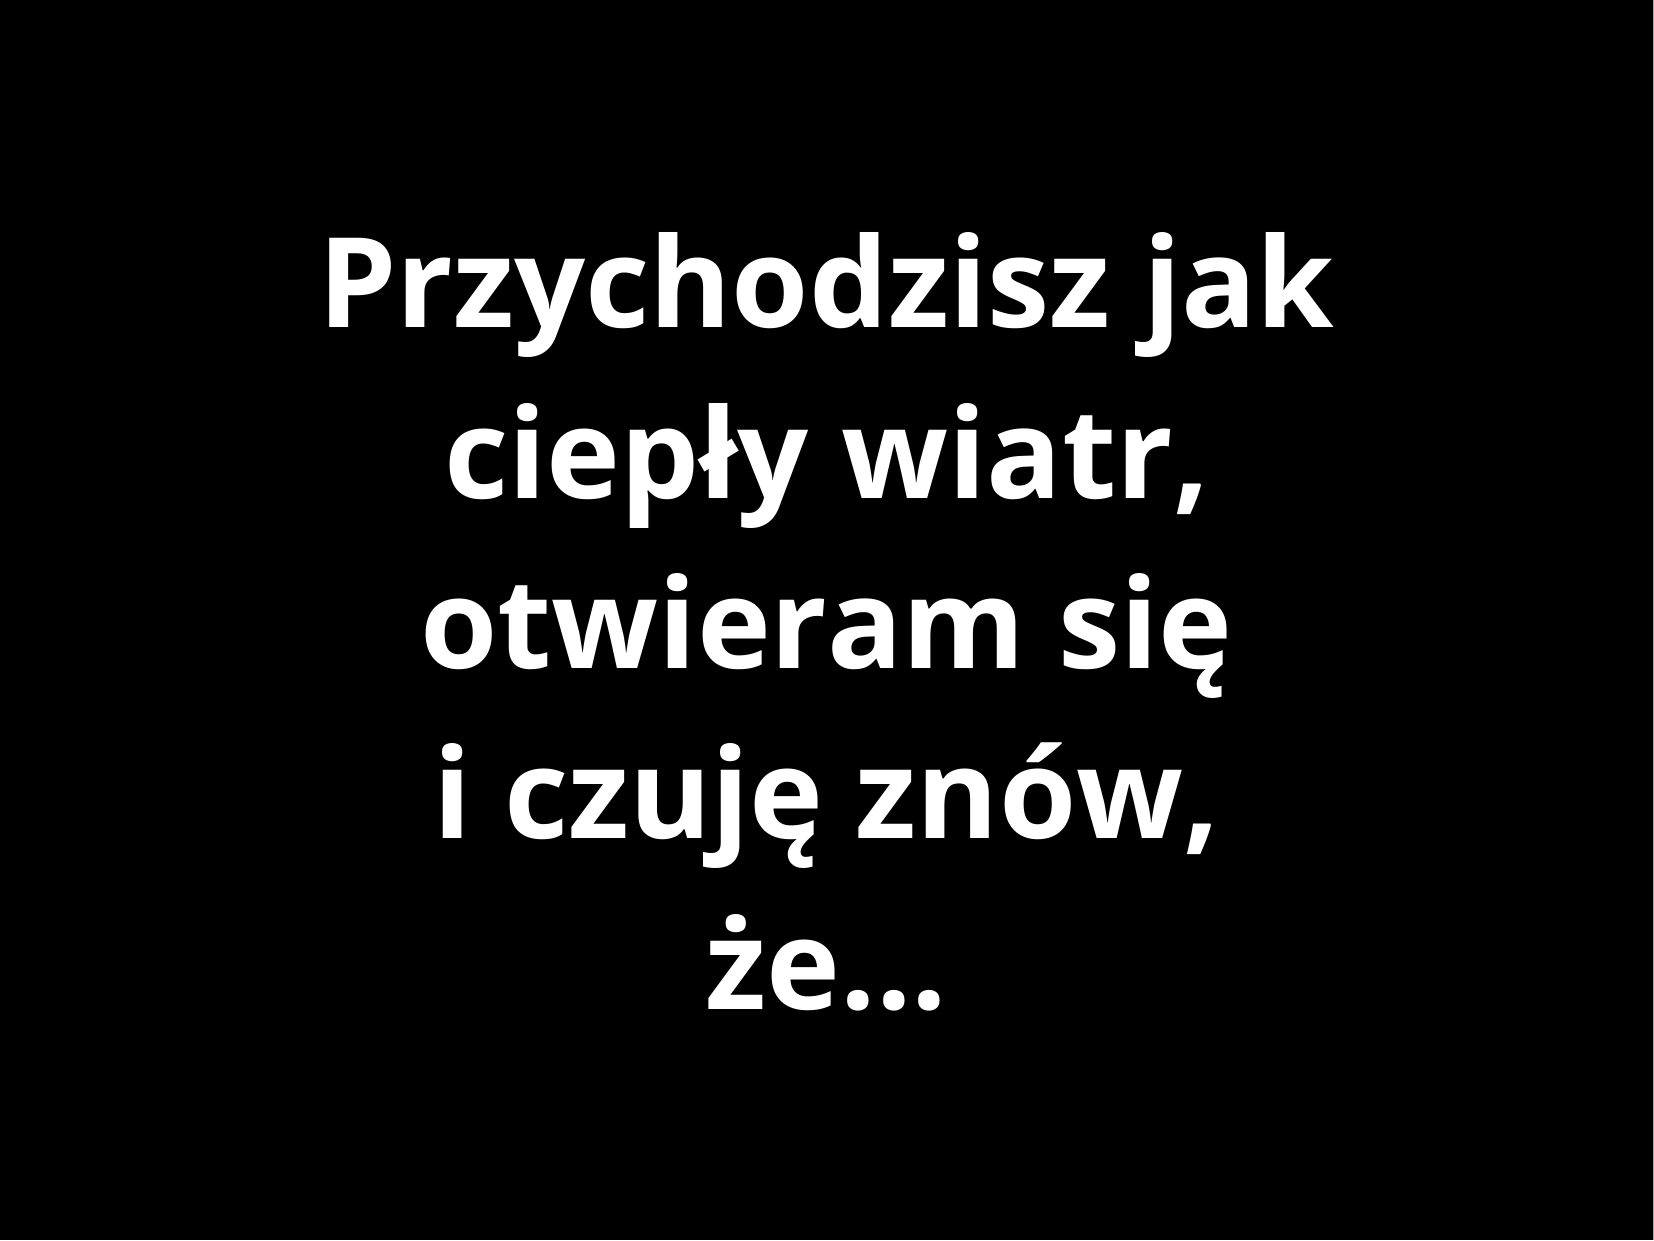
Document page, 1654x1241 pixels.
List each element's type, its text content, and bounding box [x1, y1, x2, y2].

title Przychodzisz jak ciepły wiatr, otwieram się i czuję znów, że... [0, 0, 1654, 1241]
